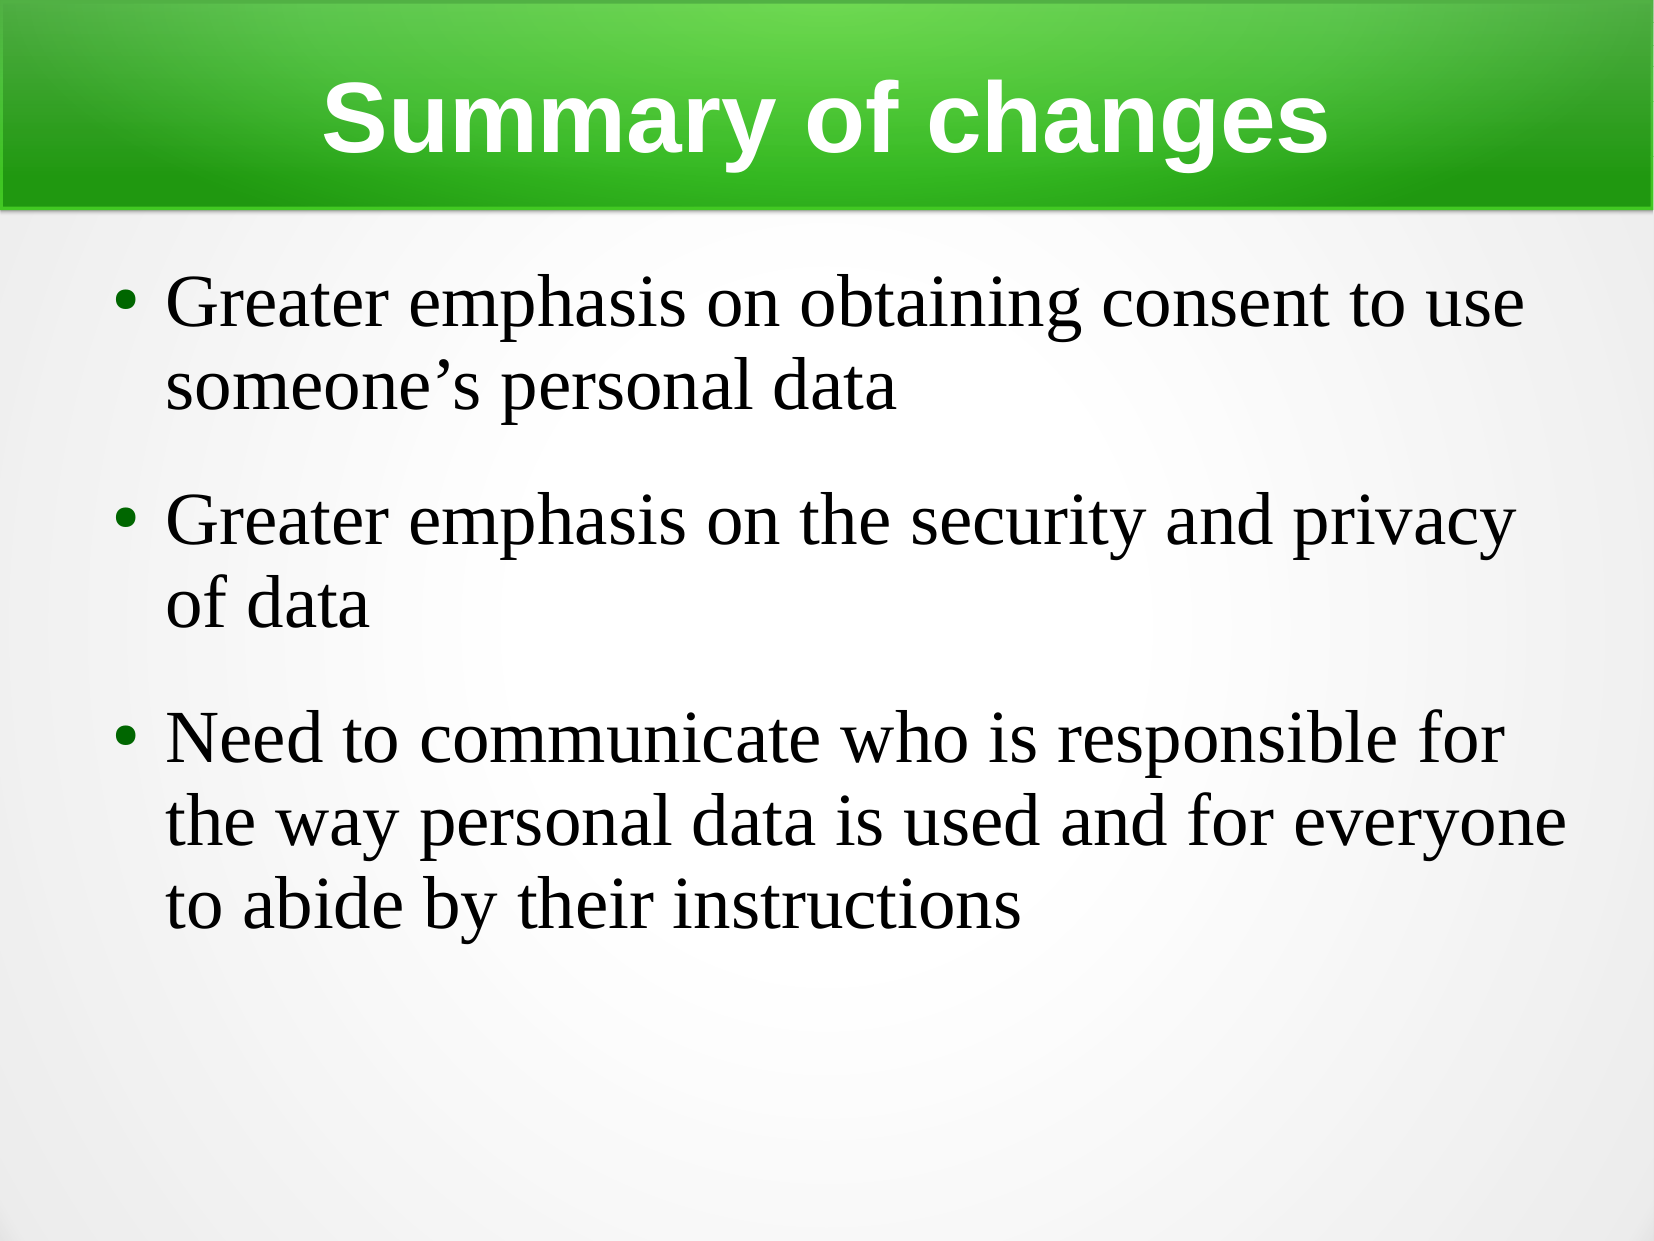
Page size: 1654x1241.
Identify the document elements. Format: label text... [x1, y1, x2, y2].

title Summary of changes [82, 46, 1571, 190]
list Greater emphasis on obtaining consent to use someone’s personal data Greater emphasis on the security and privacy of data Need to communicate who is responsible for the way personal data is used and for everyone to abide by their instructions [94, 259, 1583, 1170]
